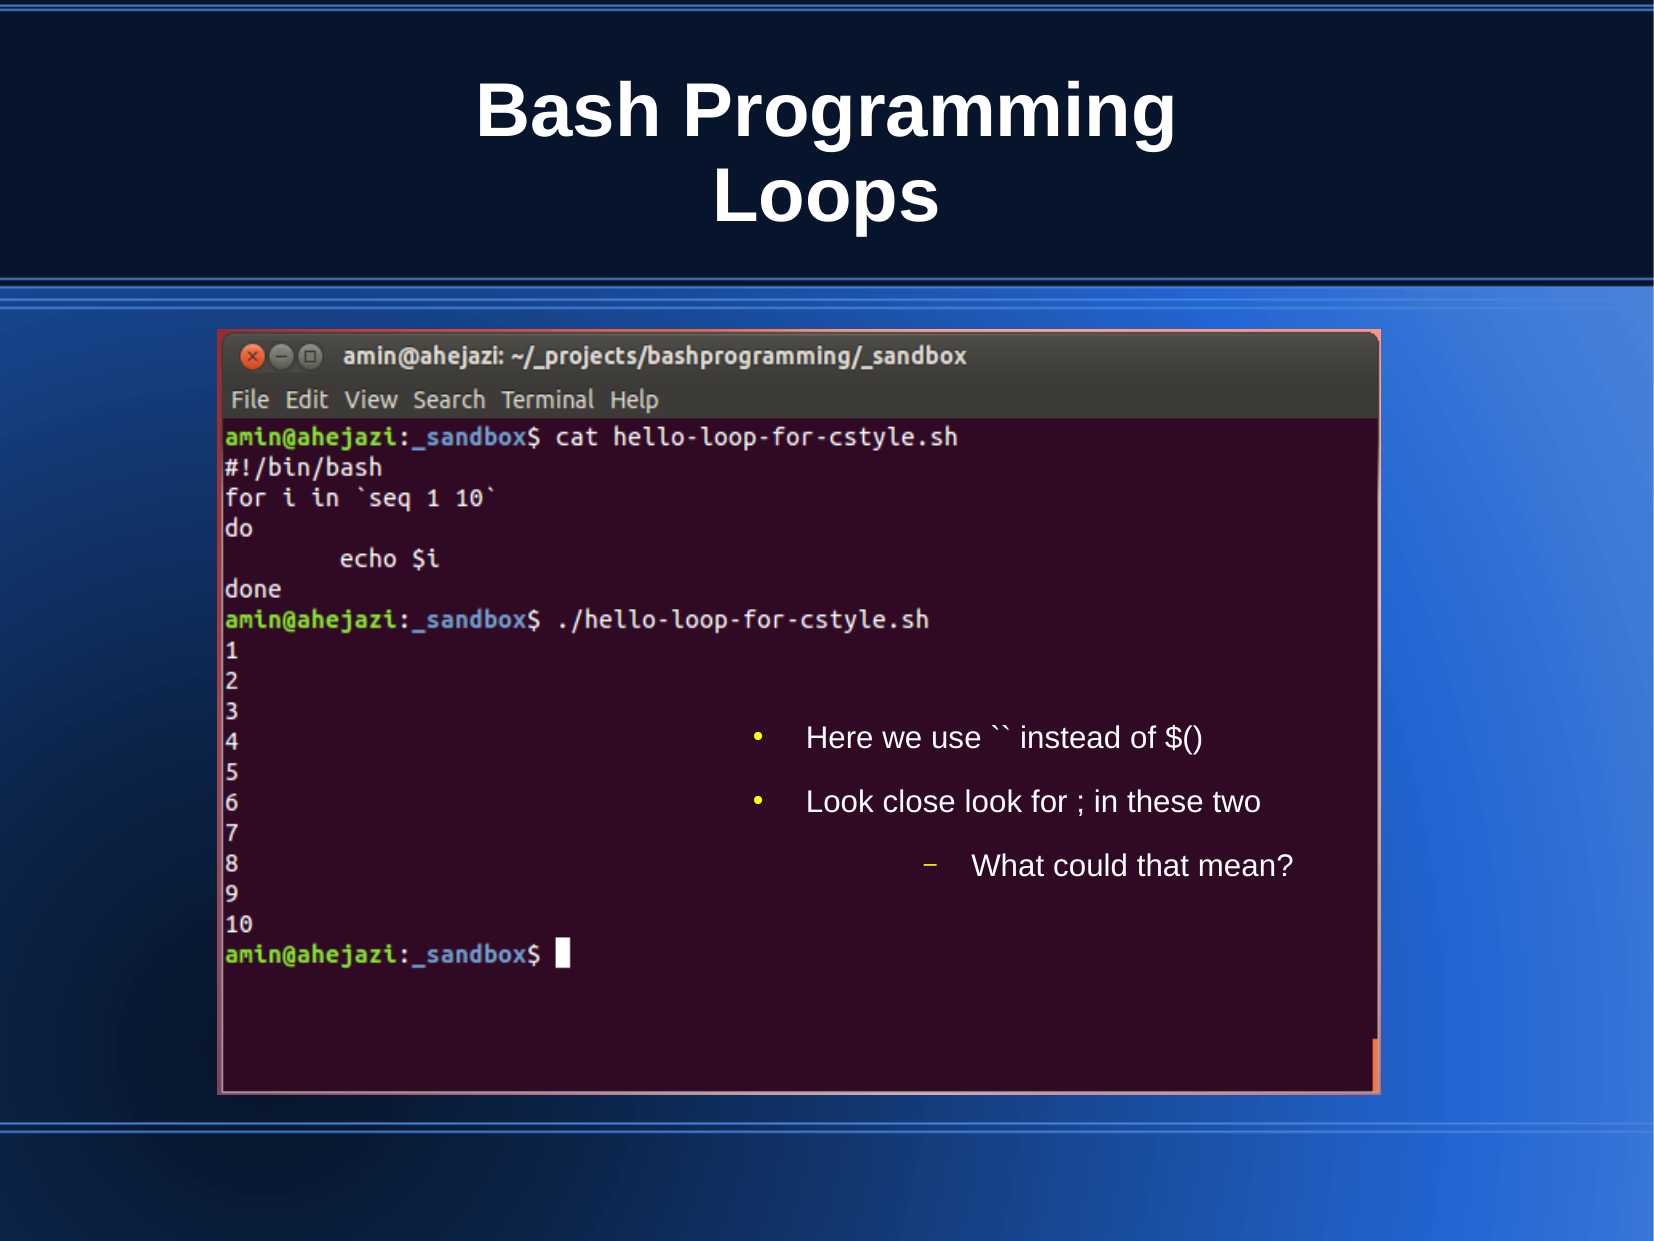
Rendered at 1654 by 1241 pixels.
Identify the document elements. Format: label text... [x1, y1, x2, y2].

title Bash Programming Loops [82, 49, 1571, 257]
picture [0, 0, 1654, 1241]
list Here we use `` instead of $() Look close look for ; in these two What could that mean? [735, 720, 1366, 916]
